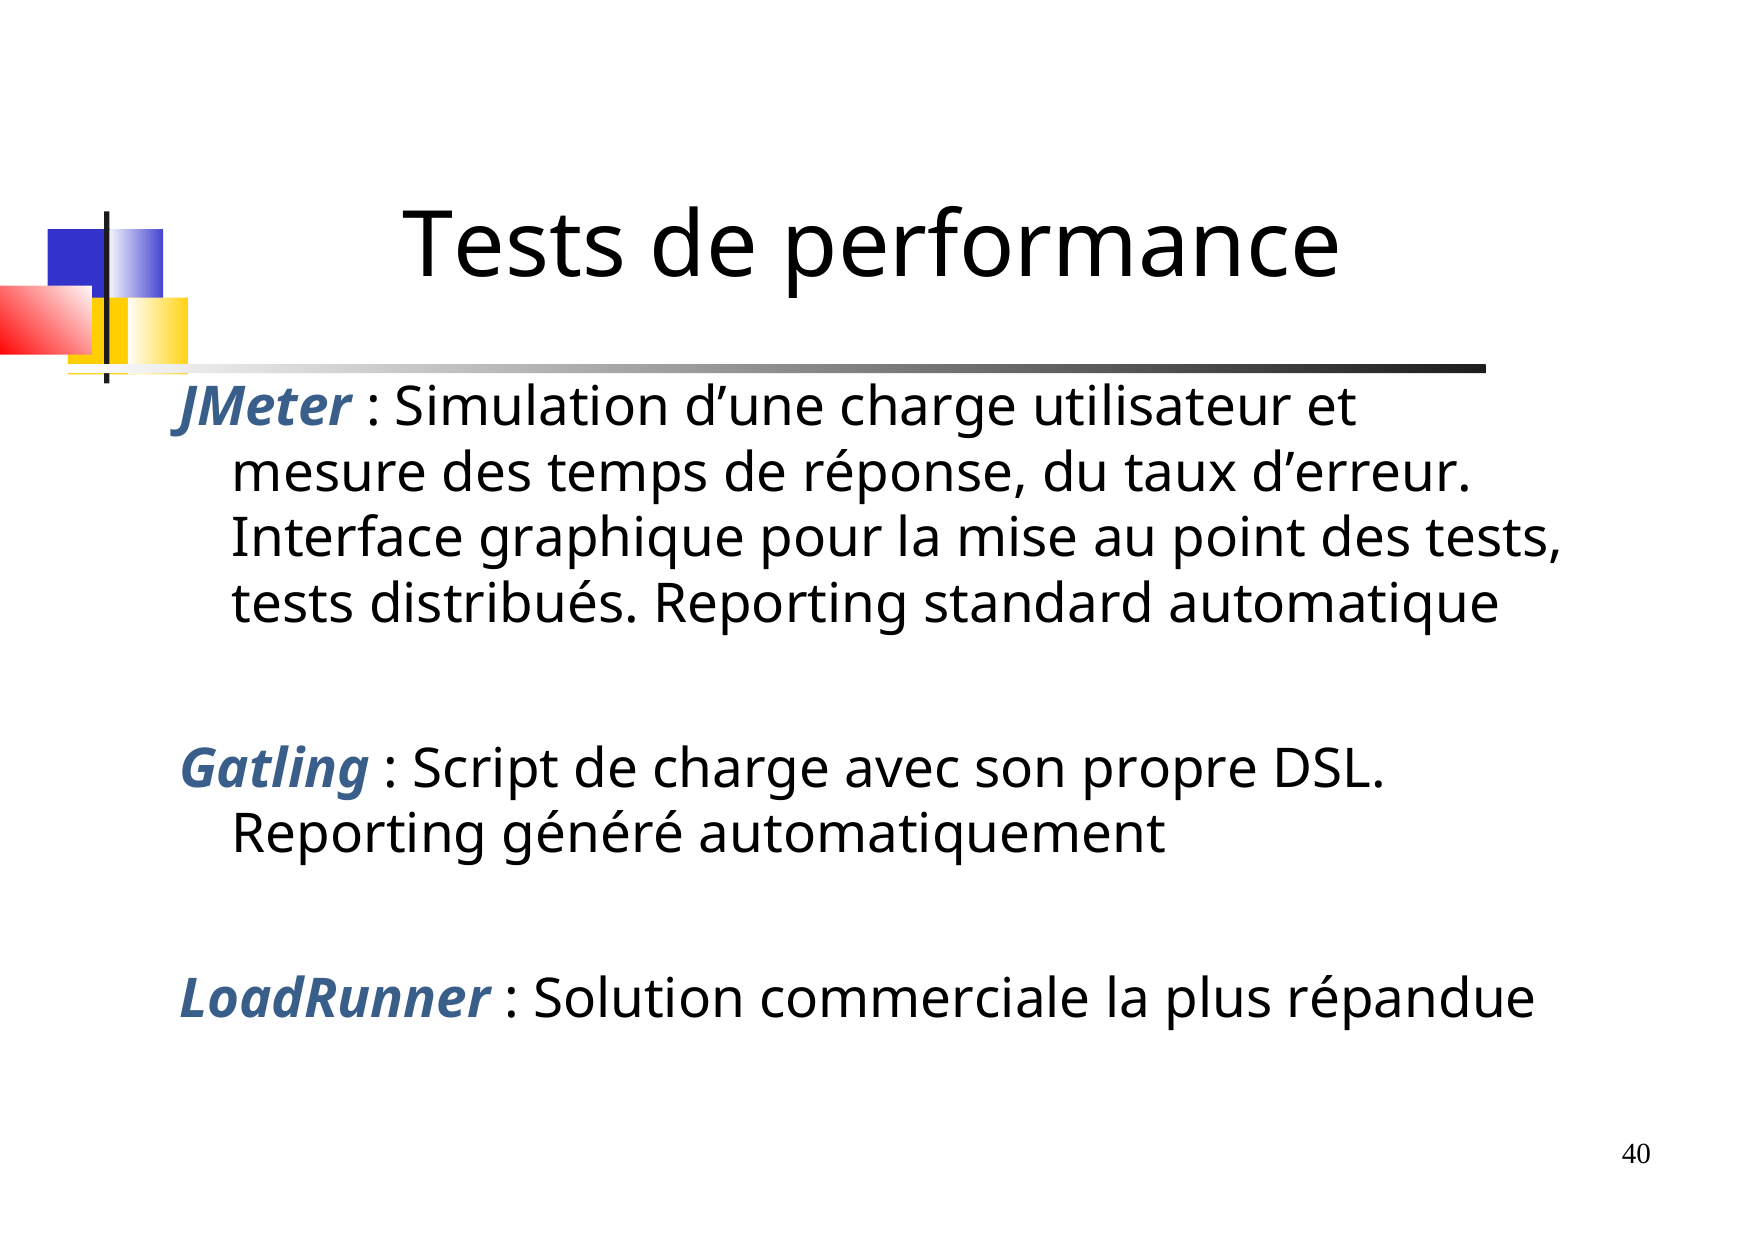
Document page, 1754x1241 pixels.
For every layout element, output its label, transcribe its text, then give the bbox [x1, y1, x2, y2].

list JMeter : Simulation d’une charge utilisateur et mesure des temps de réponse, du taux d’erreur. Interface graphique pour la mise au point des tests, tests distribués. Reporting standard automatique Gatling : Script de charge avec son propre DSL. Reporting généré automatiquement LoadRunner : Solution commerciale la plus répandue [179, 371, 1567, 1091]
title Tests de performance [179, 139, 1567, 351]
